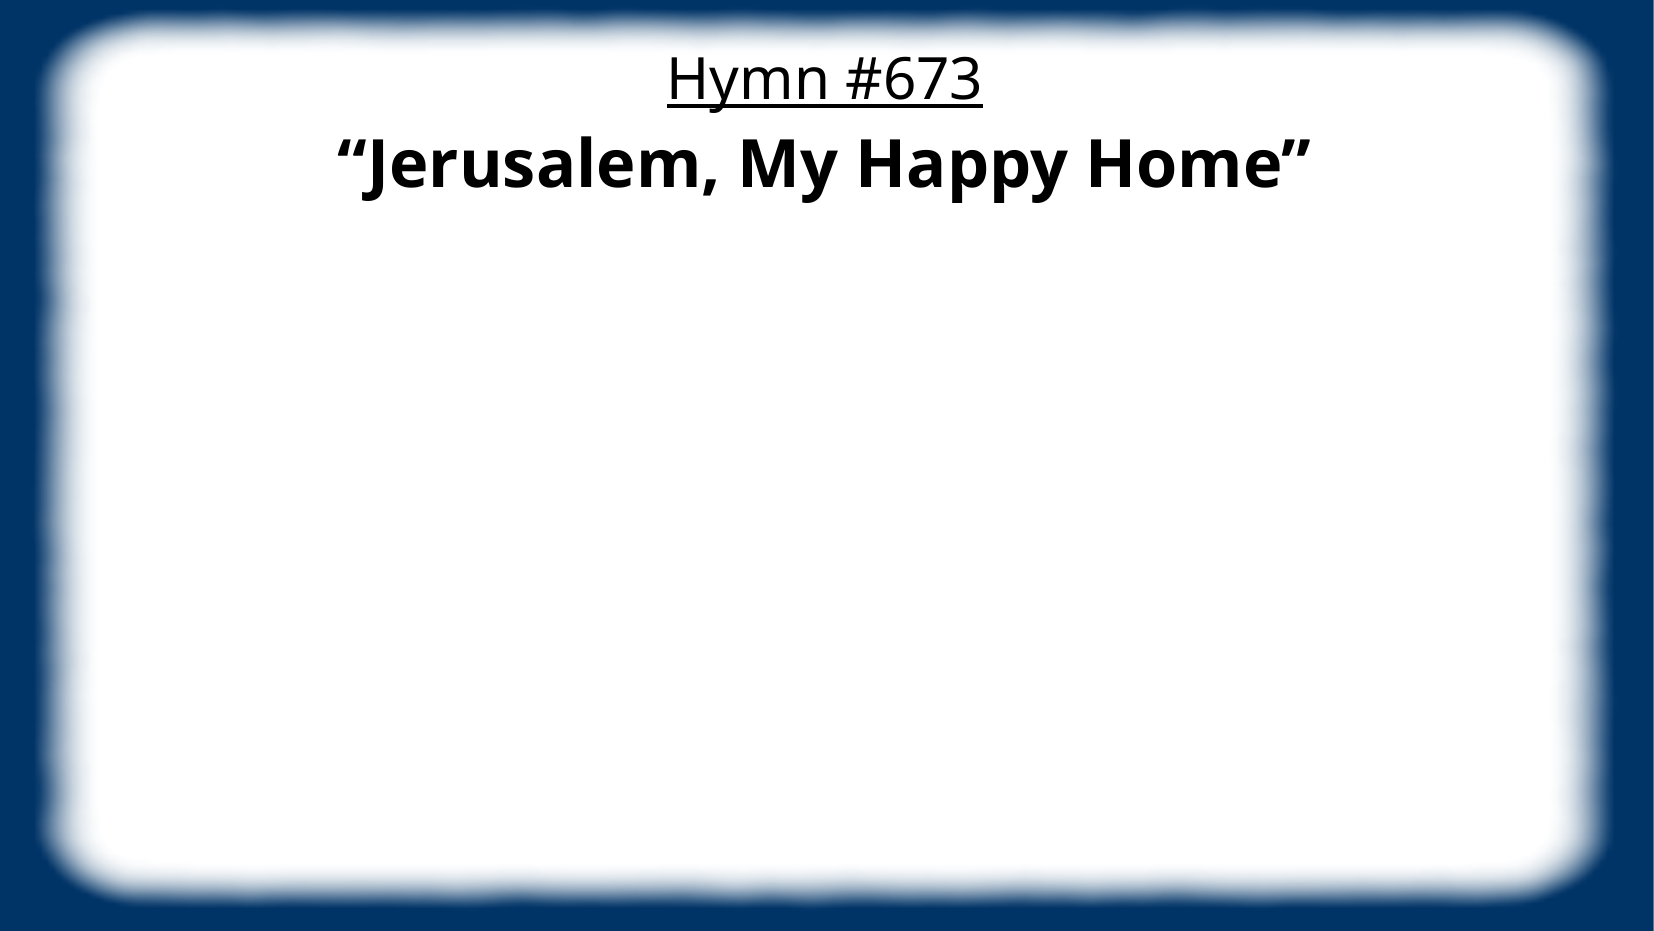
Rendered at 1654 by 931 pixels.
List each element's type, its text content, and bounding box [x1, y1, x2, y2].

picture [0, 0, 1654, 931]
text_box Hymn #673 “Jerusalem, My Happy Home” [75, 30, 1576, 211]
